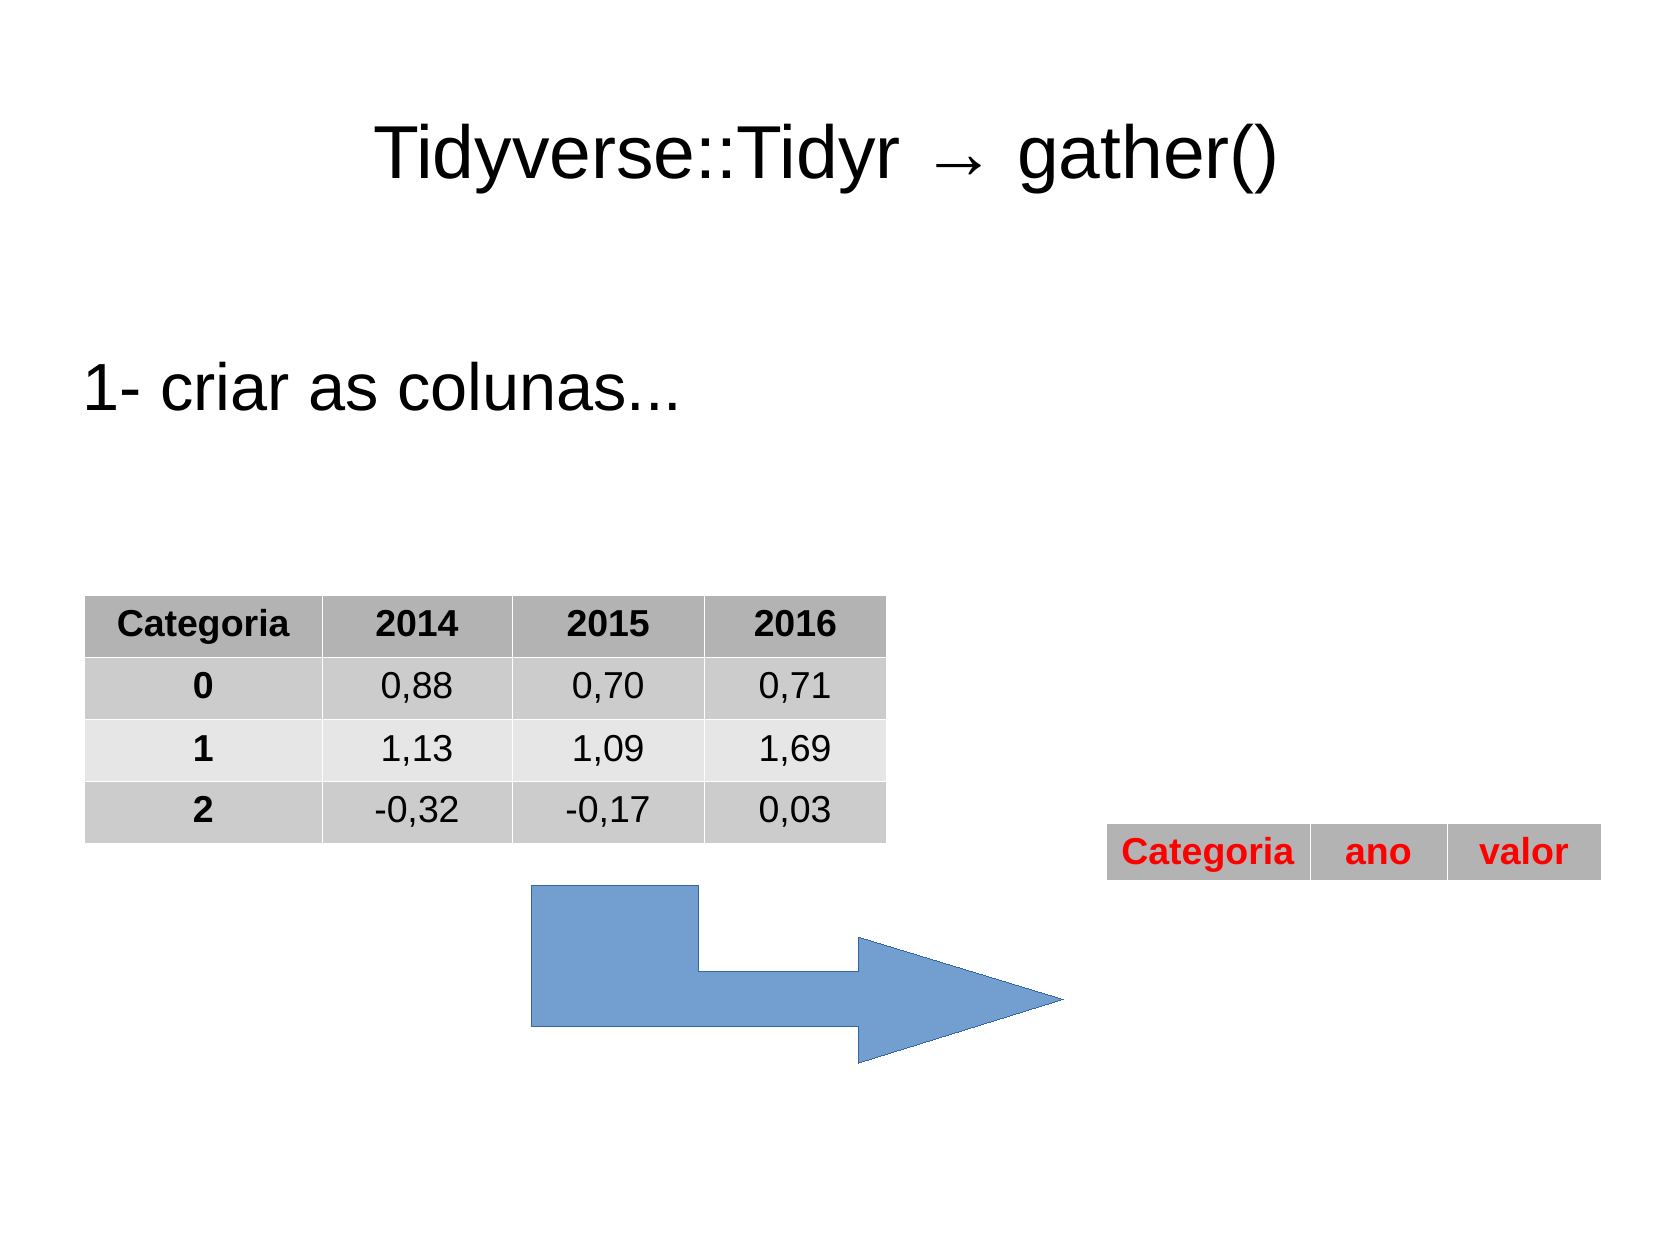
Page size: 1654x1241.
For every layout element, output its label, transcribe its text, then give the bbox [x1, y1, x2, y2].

title Tidyverse::Tidyr → gather() [82, 49, 1571, 257]
table_header Categoria [85, 596, 322, 657]
table_header ano [1311, 824, 1447, 880]
table_header 2014 [323, 596, 512, 657]
table_cell 1,09 [513, 720, 704, 781]
table_header 2016 [705, 596, 886, 657]
table_header Categoria [1107, 824, 1310, 880]
table_cell 0,71 [705, 658, 886, 719]
table_cell 1,13 [323, 720, 512, 781]
table_cell 0,88 [323, 658, 512, 719]
table_cell 1 [85, 720, 322, 781]
text_box [531, 885, 1064, 1064]
table_header valor [1448, 824, 1601, 880]
table_cell 2 [85, 782, 322, 843]
table_cell -0,17 [513, 782, 704, 843]
table_cell -0,32 [323, 782, 512, 843]
subtitle 1- criar as colunas... [82, 290, 1571, 485]
table_cell 0 [85, 658, 322, 719]
table_cell 0,03 [705, 782, 886, 843]
table_header 2015 [513, 596, 704, 657]
table_cell 0,70 [513, 658, 704, 719]
table_cell 1,69 [705, 720, 886, 781]
